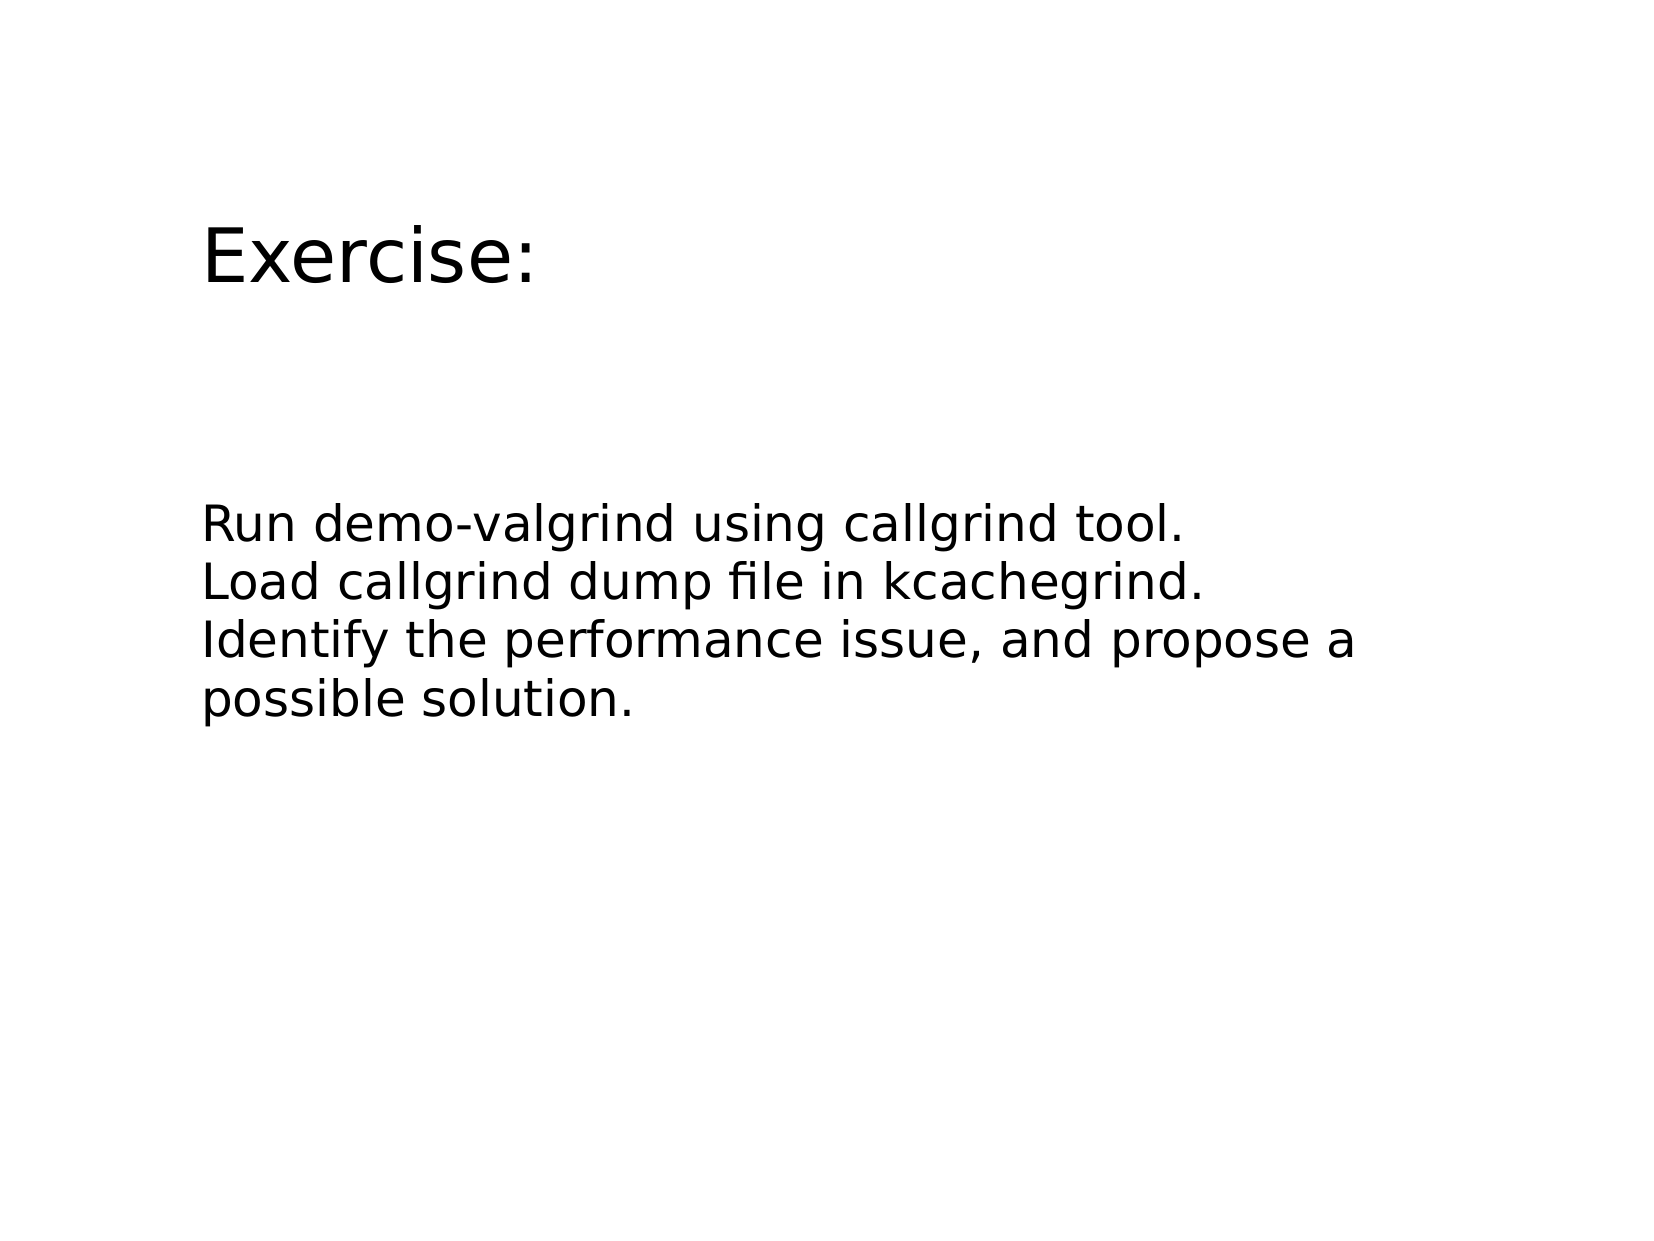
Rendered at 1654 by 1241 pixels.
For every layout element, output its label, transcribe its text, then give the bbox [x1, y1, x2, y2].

text_box Run demo-valgrind using callgrind tool. Load callgrind dump file in kcachegrind. Identify the performance issue, and propose a possible solution. [186, 487, 1373, 736]
text_box Exercise: [186, 205, 554, 308]
